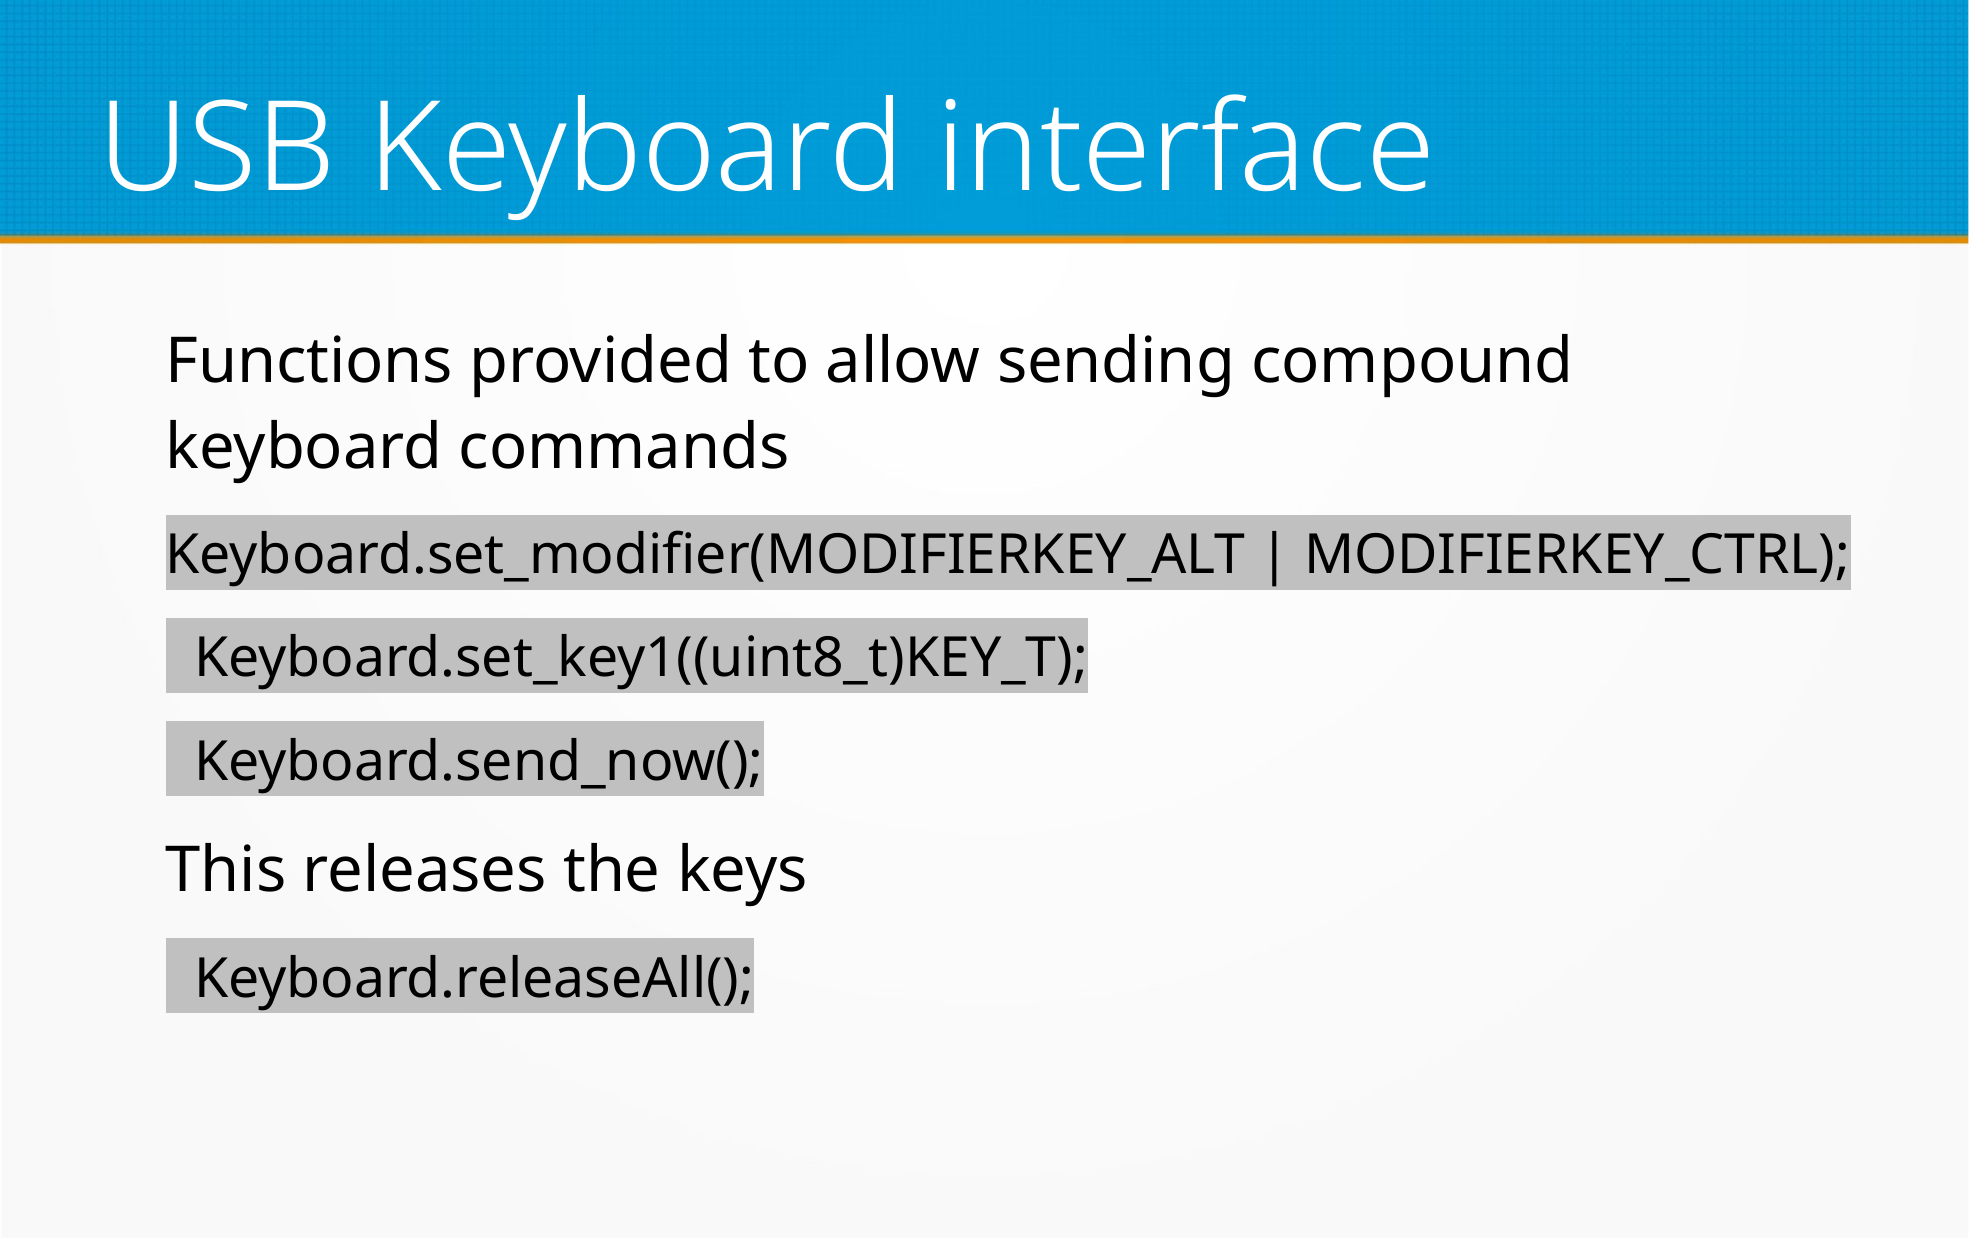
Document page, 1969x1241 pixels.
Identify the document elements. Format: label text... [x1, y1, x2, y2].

picture [0, 233, 1969, 1241]
list Functions provided to allow sending compound keyboard commands Keyboard.set_modifier(MODIFIERKEY_ALT | MODIFIERKEY_CTRL); Keyboard.set_key1((uint8_t)KEY_T); Keyboard.send_now(); This releases the keys Keyboard.releaseAll(); [98, 315, 1861, 1081]
title USB Keyboard interface [98, 19, 1870, 227]
